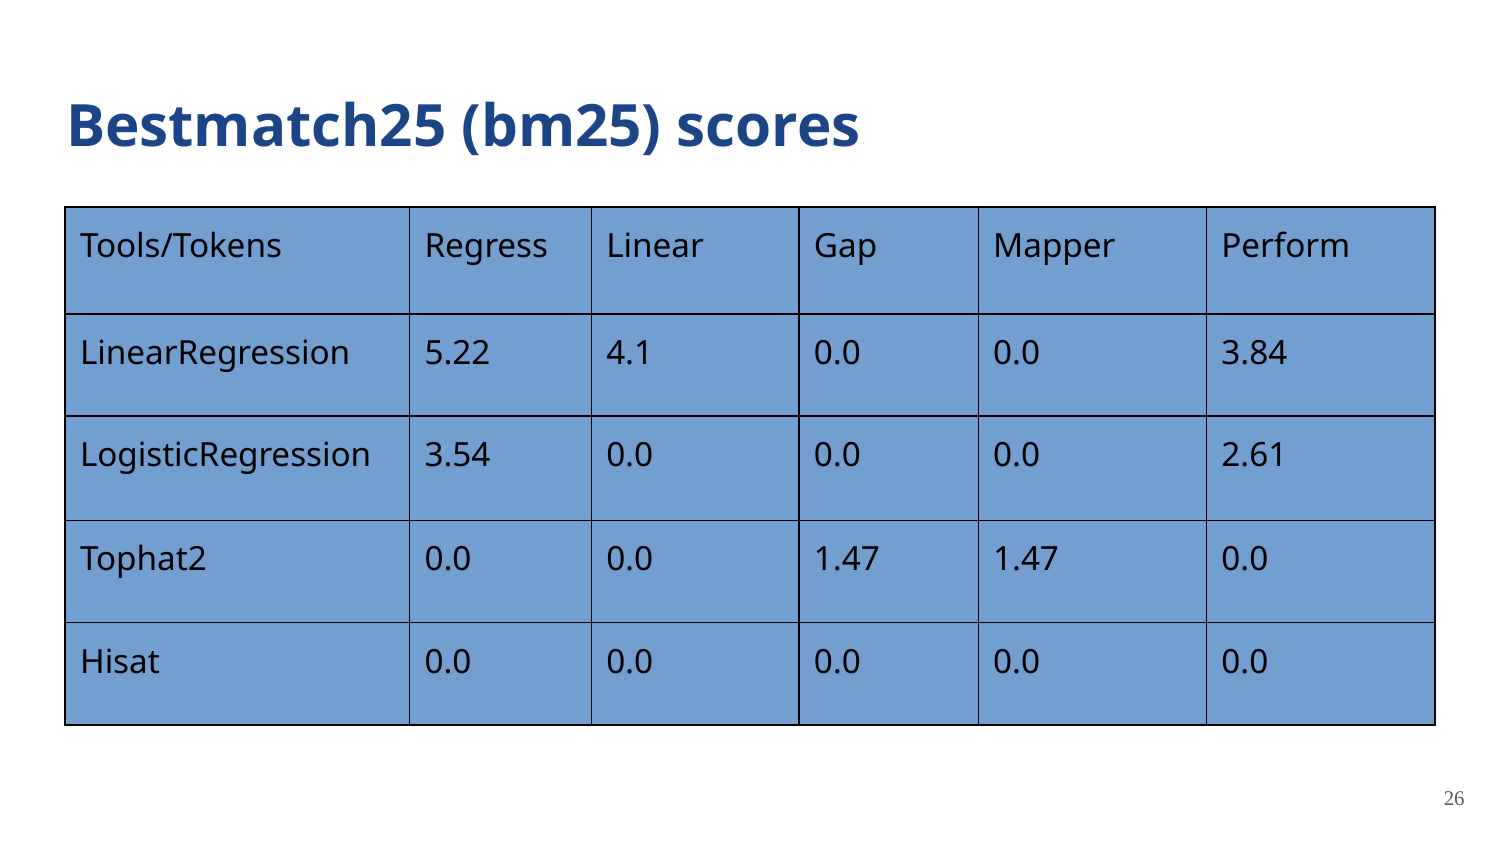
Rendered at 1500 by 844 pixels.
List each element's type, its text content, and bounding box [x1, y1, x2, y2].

table_header Linear [592, 208, 798, 313]
table_cell 1.47 [800, 521, 978, 622]
table_cell 3.54 [410, 417, 591, 520]
table_cell 0.0 [592, 417, 798, 520]
table_cell Tophat2 [66, 521, 409, 622]
table_cell 1.47 [979, 521, 1206, 622]
table_header Regress [410, 208, 591, 313]
table_header Gap [800, 208, 978, 313]
table_cell 0.0 [800, 417, 978, 520]
table_cell 0.0 [800, 315, 978, 415]
table_header Mapper [979, 208, 1206, 313]
table_cell 0.0 [410, 623, 591, 724]
table_cell 0.0 [592, 623, 798, 724]
title Bestmatch25 (bm25) scores [51, 72, 1449, 167]
table_cell 5.22 [410, 315, 591, 415]
table_header Perform [1207, 208, 1434, 313]
table_cell 0.0 [800, 623, 978, 724]
table_cell 0.0 [979, 417, 1206, 520]
table_cell LogisticRegression [66, 417, 409, 520]
table_cell Hisat [66, 623, 409, 724]
table_cell 0.0 [979, 623, 1206, 724]
table_cell 2.61 [1207, 417, 1434, 520]
table_cell 0.0 [1207, 623, 1434, 724]
table_cell 0.0 [592, 521, 798, 622]
table_cell LinearRegression [66, 315, 409, 415]
table_cell 0.0 [410, 521, 591, 622]
slide_number <number> [1389, 764, 1480, 830]
table_header Tools/Tokens [66, 208, 409, 313]
table_cell 0.0 [1207, 521, 1434, 622]
table_cell 4.1 [592, 315, 798, 415]
table_cell 3.84 [1207, 315, 1434, 415]
table_cell 0.0 [979, 315, 1206, 415]
